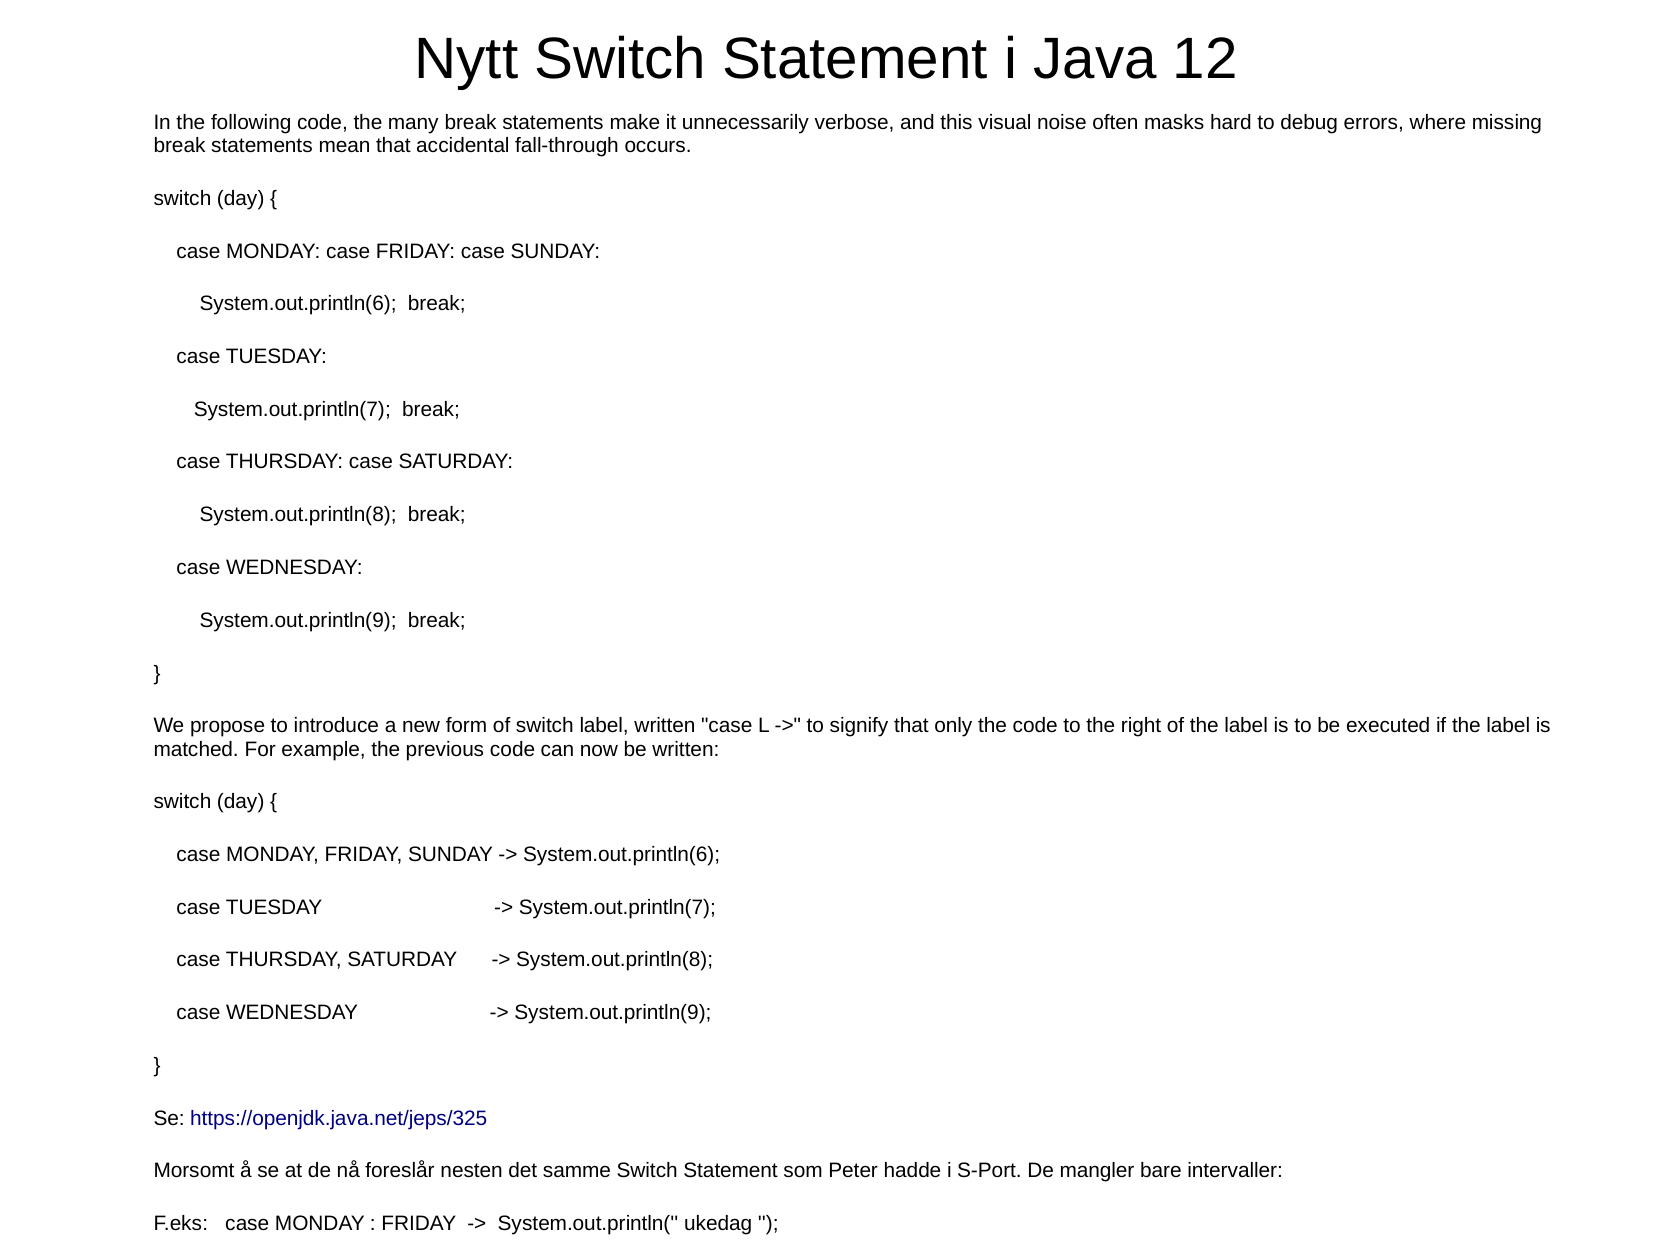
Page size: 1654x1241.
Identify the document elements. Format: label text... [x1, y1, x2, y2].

title Nytt Switch Statement i Java 12 [82, 23, 1571, 93]
list In the following code, the many break statements make it unnecessarily verbose, and this visual noise often masks hard to debug errors, where missing break statements mean that accidental fall-through occurs. switch (day) { case MONDAY: case FRIDAY: case SUNDAY: System.out.println(6); break; case TUESDAY: System.out.println(7); break; case THURSDAY: case SATURDAY: System.out.println(8); break; case WEDNESDAY: System.out.println(9); break; } We propose to introduce a new form of switch label, written "case L ->" to signify that only the code to the right of the label is to be executed if the label is matched. For example, the previous code can now be written: switch (day) { case MONDAY, FRIDAY, SUNDAY -> System.out.println(6); case TUESDAY -> System.out.println(7); case THURSDAY, SATURDAY -> System.out.println(8); case WEDNESDAY -> System.out.println(9); } Se: https://openjdk.java.net/jeps/325 Morsomt å se at de nå foreslår nesten det samme Switch Statement som Peter hadde i S-Port. De mangler bare intervaller: F.eks: case MONDAY : FRIDAY -> System.out.println('' ukedag ''); [82, 110, 1571, 1229]
